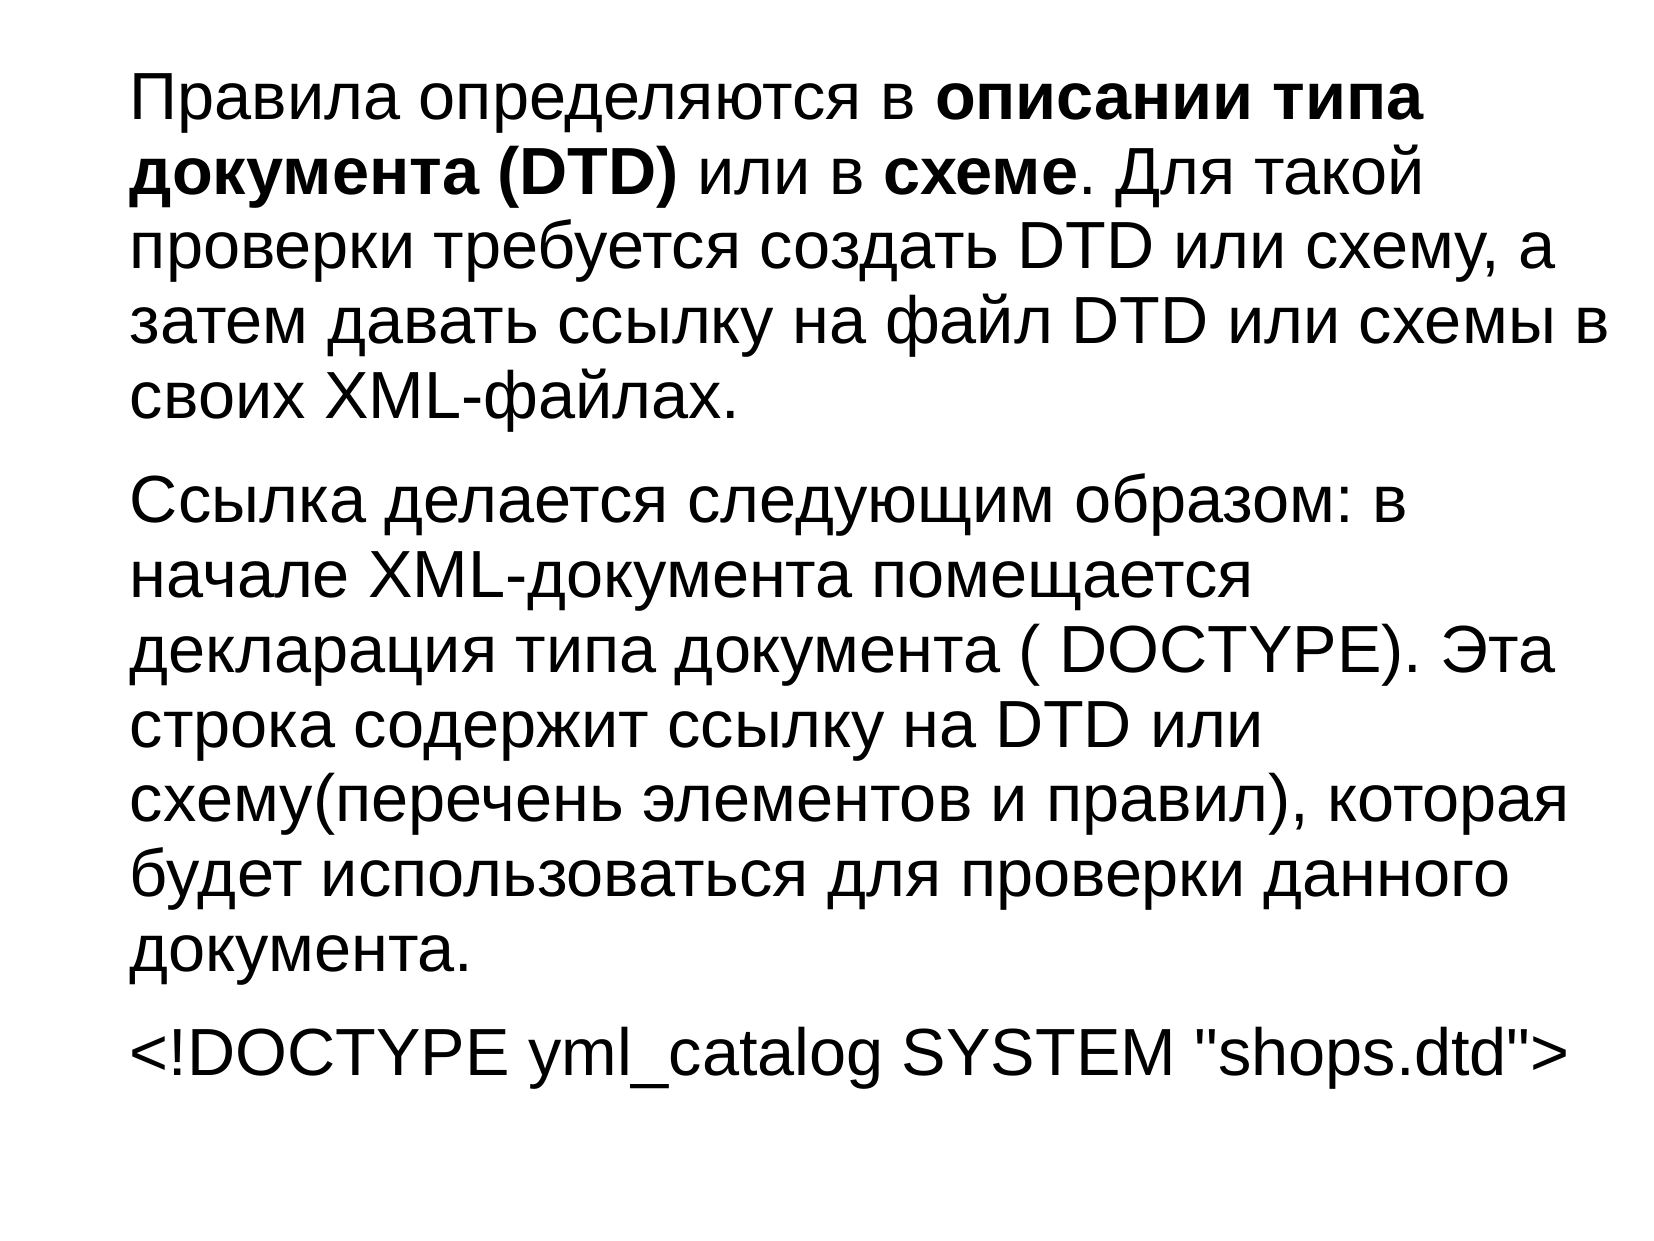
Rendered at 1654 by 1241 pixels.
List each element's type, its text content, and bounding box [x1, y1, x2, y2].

list Правила определяются в описании типа документа (DTD) или в схеме. Для такой проверки требуется создать DTD или схему, а затем давать ссылку на файл DTD или схемы в своих XML-файлах. Ссылка делается следующим образом: в начале XML-документа помещается декларация типа документа ( DOCTYPE). Эта строка содержит ссылку на DTD или схему(перечень элементов и правил), которая будет использоваться для проверки данного документа. <!DOCTYPE yml_catalog SYSTEM "shops.dtd"> [59, 59, 1625, 1182]
